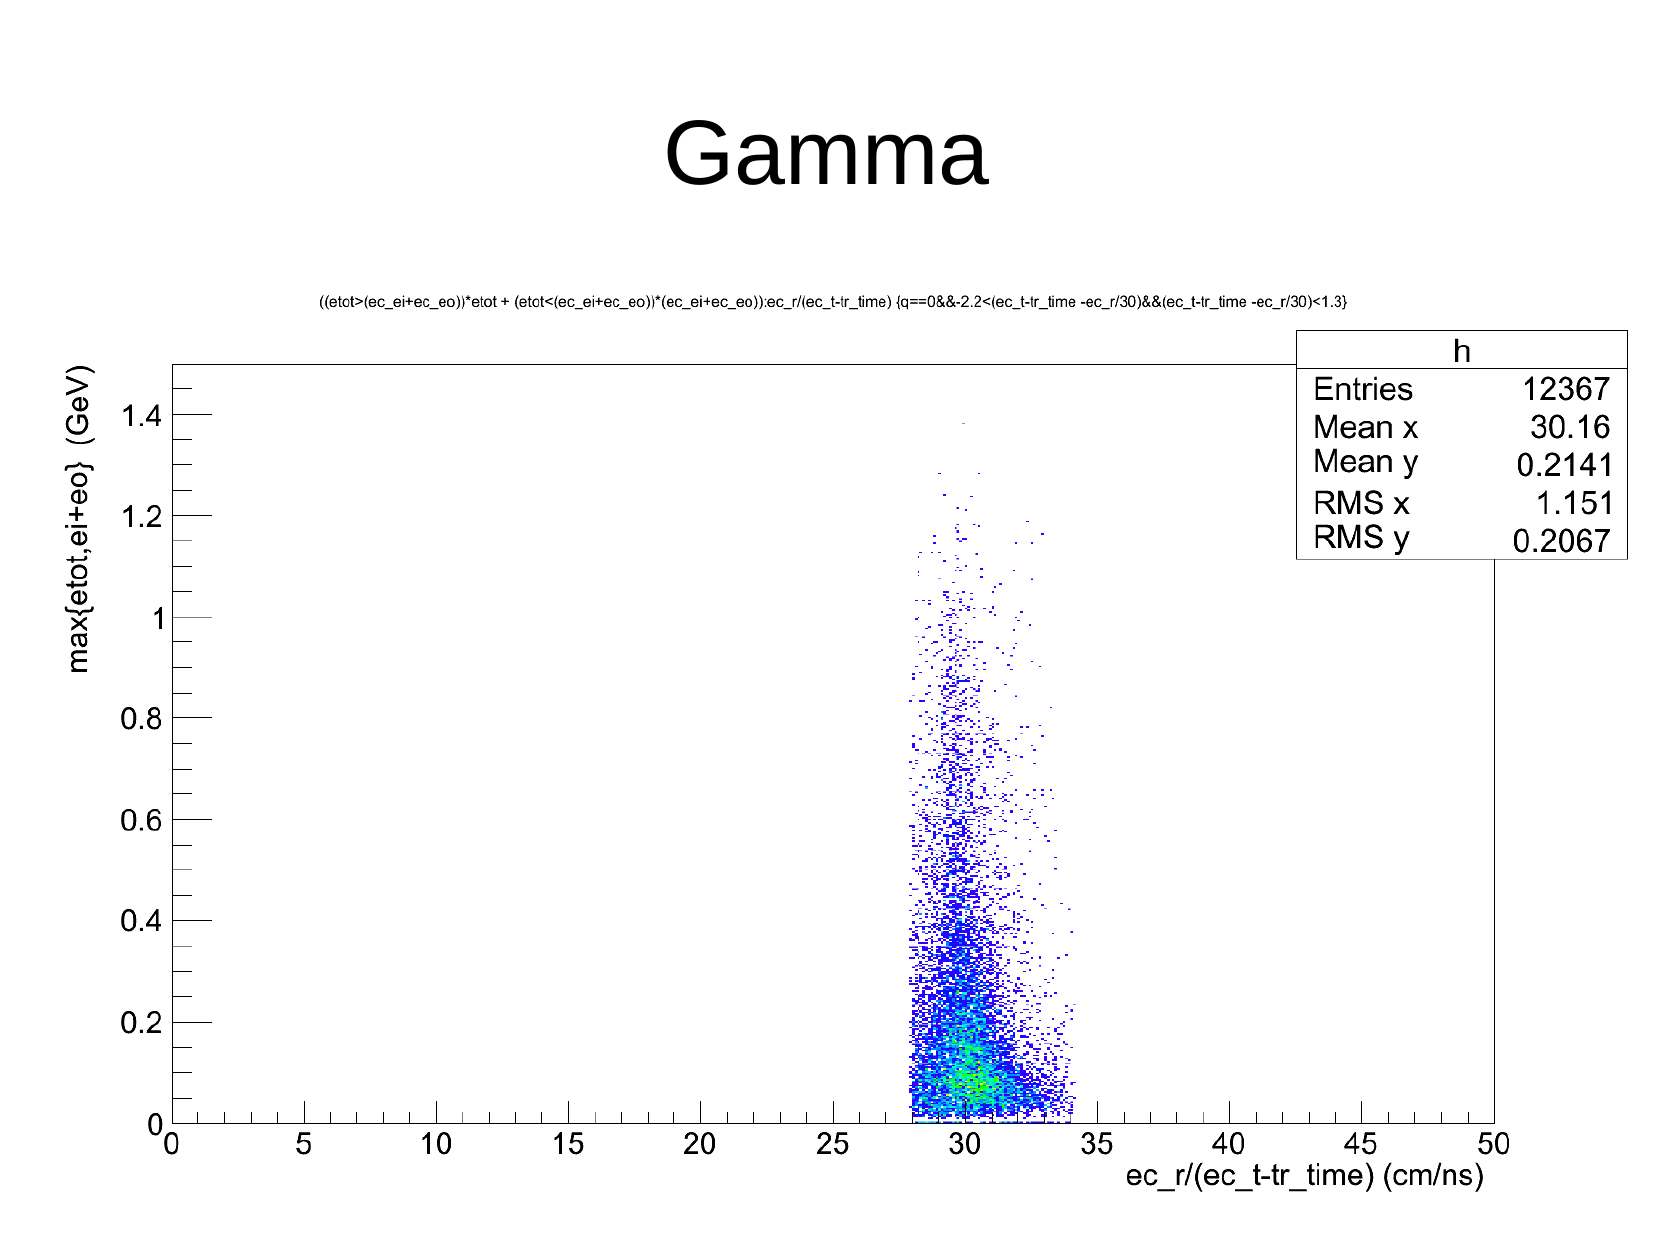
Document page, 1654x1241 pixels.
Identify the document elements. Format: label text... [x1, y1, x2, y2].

title Gamma [82, 49, 1571, 257]
picture [6, 269, 1654, 1218]
